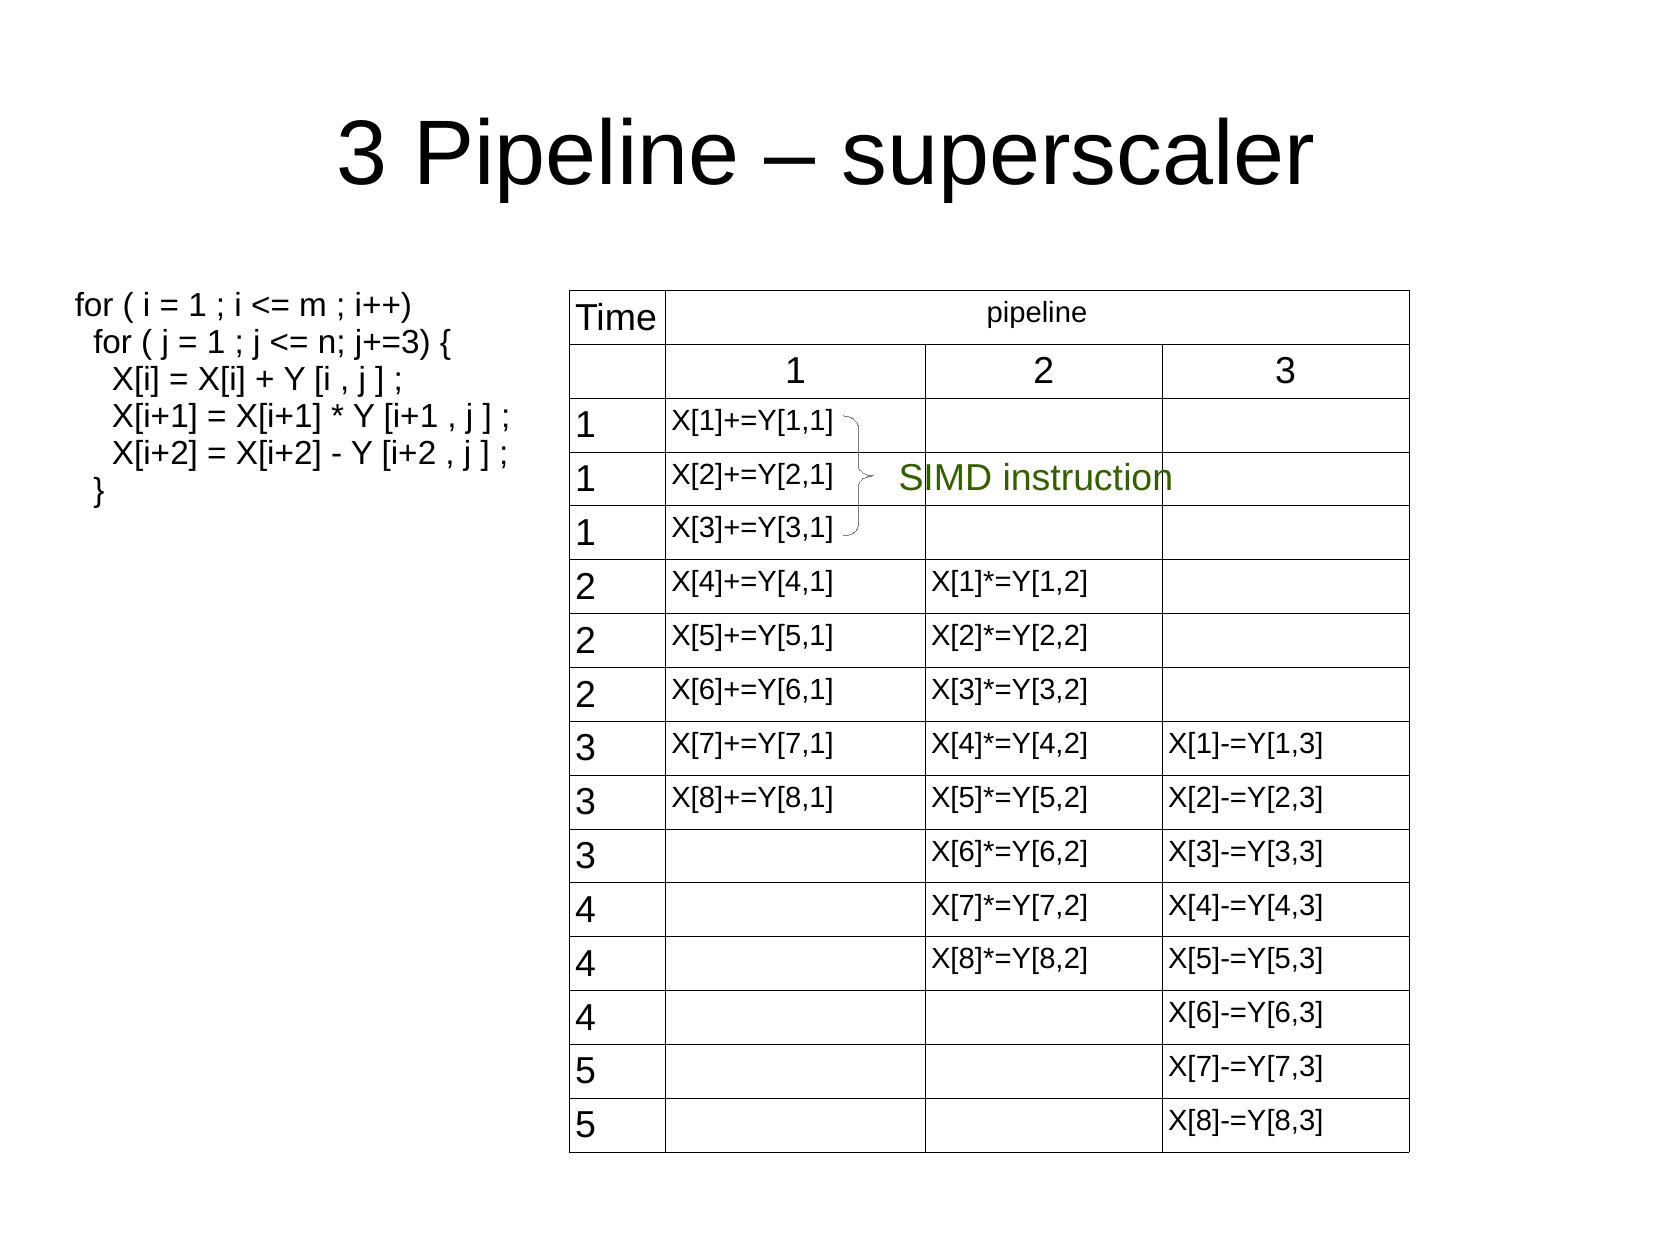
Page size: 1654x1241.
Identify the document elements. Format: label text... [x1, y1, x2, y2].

table_cell X[2]+=Y[2,1] [666, 453, 883, 505]
table_cell X[6]*=Y[6,2] [926, 830, 1162, 882]
table_cell [1163, 399, 1409, 452]
table_cell [926, 399, 1162, 448]
table_cell [666, 883, 925, 936]
table_cell [1163, 560, 1409, 613]
table_cell [1163, 668, 1409, 721]
table_cell 3 [1163, 345, 1409, 398]
table_cell X[5]+=Y[5,1] [666, 614, 925, 667]
table_cell 2 [570, 560, 665, 613]
table_cell X[4]-=Y[4,3] [1163, 883, 1409, 936]
table_cell X[3]+=Y[3,1] [666, 506, 925, 559]
table_cell X[1]*=Y[1,2] [926, 560, 1162, 613]
table_cell 1 [570, 399, 665, 452]
table_cell 1 [666, 345, 925, 398]
text_box SIMD instruction [883, 448, 1198, 506]
table_cell 1 [570, 506, 665, 559]
table_cell [666, 830, 925, 882]
table_header Time [570, 291, 665, 344]
table_cell [926, 991, 1162, 1044]
table_cell X[2]*=Y[2,2] [926, 614, 1162, 667]
table_cell [926, 1045, 1162, 1098]
table_cell 3 [570, 830, 665, 882]
title 3 Pipeline – superscaler [82, 49, 1571, 257]
table_cell 3 [570, 722, 665, 775]
table_cell X[4]+=Y[4,1] [666, 560, 925, 613]
table_cell 4 [570, 991, 665, 1044]
table_cell X[6]+=Y[6,1] [666, 668, 925, 721]
table_cell 5 [570, 1099, 665, 1152]
table_cell X[3]*=Y[3,2] [926, 668, 1162, 721]
table_cell X[5]-=Y[5,3] [1163, 937, 1409, 990]
table_cell 1 [570, 453, 665, 505]
table_cell X[8]+=Y[8,1] [666, 776, 925, 829]
table_cell [666, 991, 925, 1044]
table_cell X[6]-=Y[6,3] [1163, 991, 1409, 1044]
table_cell 4 [570, 937, 665, 990]
table_cell 2 [570, 614, 665, 667]
table_cell [666, 1099, 925, 1152]
table_cell [926, 1099, 1162, 1152]
table_cell X[1]+=Y[1,1] [666, 399, 925, 452]
table_header pipeline [666, 291, 1409, 344]
table_cell X[8]*=Y[8,2] [926, 937, 1162, 990]
table_cell [666, 937, 925, 990]
table_cell X[5]*=Y[5,2] [926, 776, 1162, 829]
table_cell 4 [570, 883, 665, 936]
table_cell [926, 506, 1162, 559]
table_cell X[2]-=Y[2,3] [1163, 776, 1409, 829]
table_cell [666, 1045, 925, 1098]
table_cell 2 [570, 668, 665, 721]
table_cell [570, 345, 665, 398]
table_cell X[1]-=Y[1,3] [1163, 722, 1409, 775]
table_cell 5 [570, 1045, 665, 1098]
table_cell X[7]+=Y[7,1] [666, 722, 925, 775]
table_cell 2 [926, 345, 1162, 398]
table_cell 3 [570, 776, 665, 829]
table_cell [1163, 614, 1409, 667]
table_cell X[7]*=Y[7,2] [926, 883, 1162, 936]
text_box for ( i = 1 ; i <= m ; i++) for ( j = 1 ; j <= n; j+=3) { X[i] = X[i] + Y [i , j ] ; X[i+1] = X[i+1] * Y [i+1 , j ] ; X[i+2] = X[i+2] - Y [i+2 , j ] ; } [60, 278, 541, 516]
table_cell X[7]-=Y[7,3] [1163, 1045, 1409, 1098]
table_cell X[3]-=Y[3,3] [1163, 830, 1409, 882]
table_cell [1198, 453, 1409, 505]
table_cell [1163, 506, 1409, 559]
table_cell X[8]-=Y[8,3] [1163, 1099, 1409, 1152]
table_cell X[4]*=Y[4,2] [926, 722, 1162, 775]
